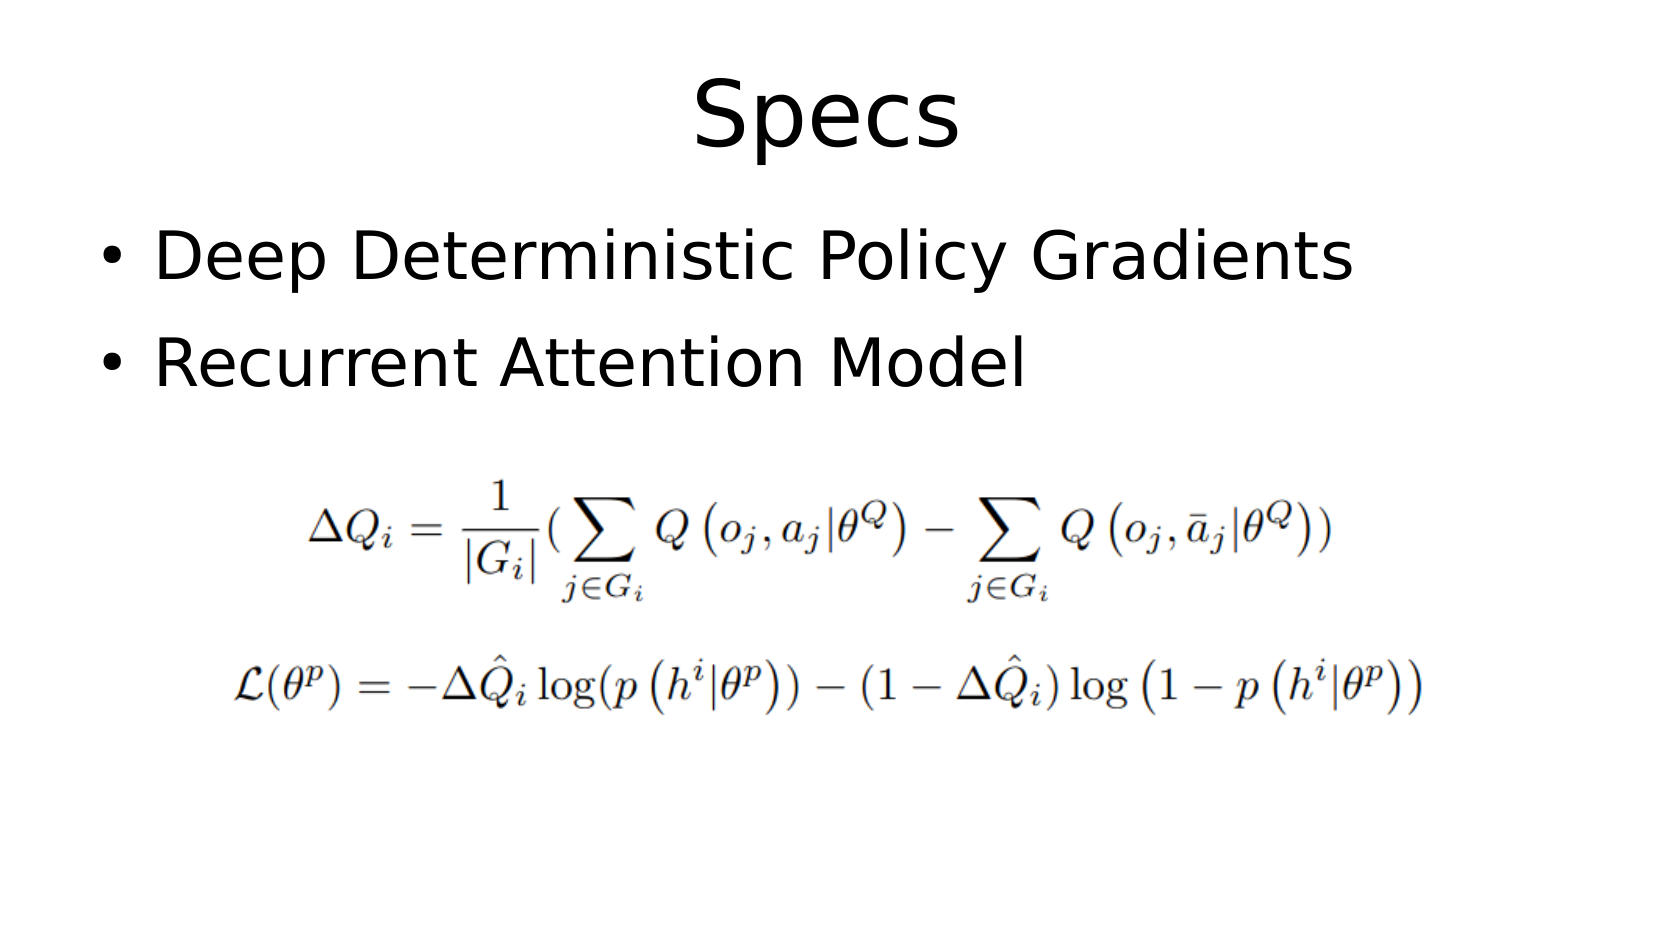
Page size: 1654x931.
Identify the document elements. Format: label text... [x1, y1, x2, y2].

list Deep Deterministic Policy Gradients Recurrent Attention Model [82, 217, 1571, 758]
picture [200, 460, 1434, 750]
title Specs [82, 37, 1571, 193]
